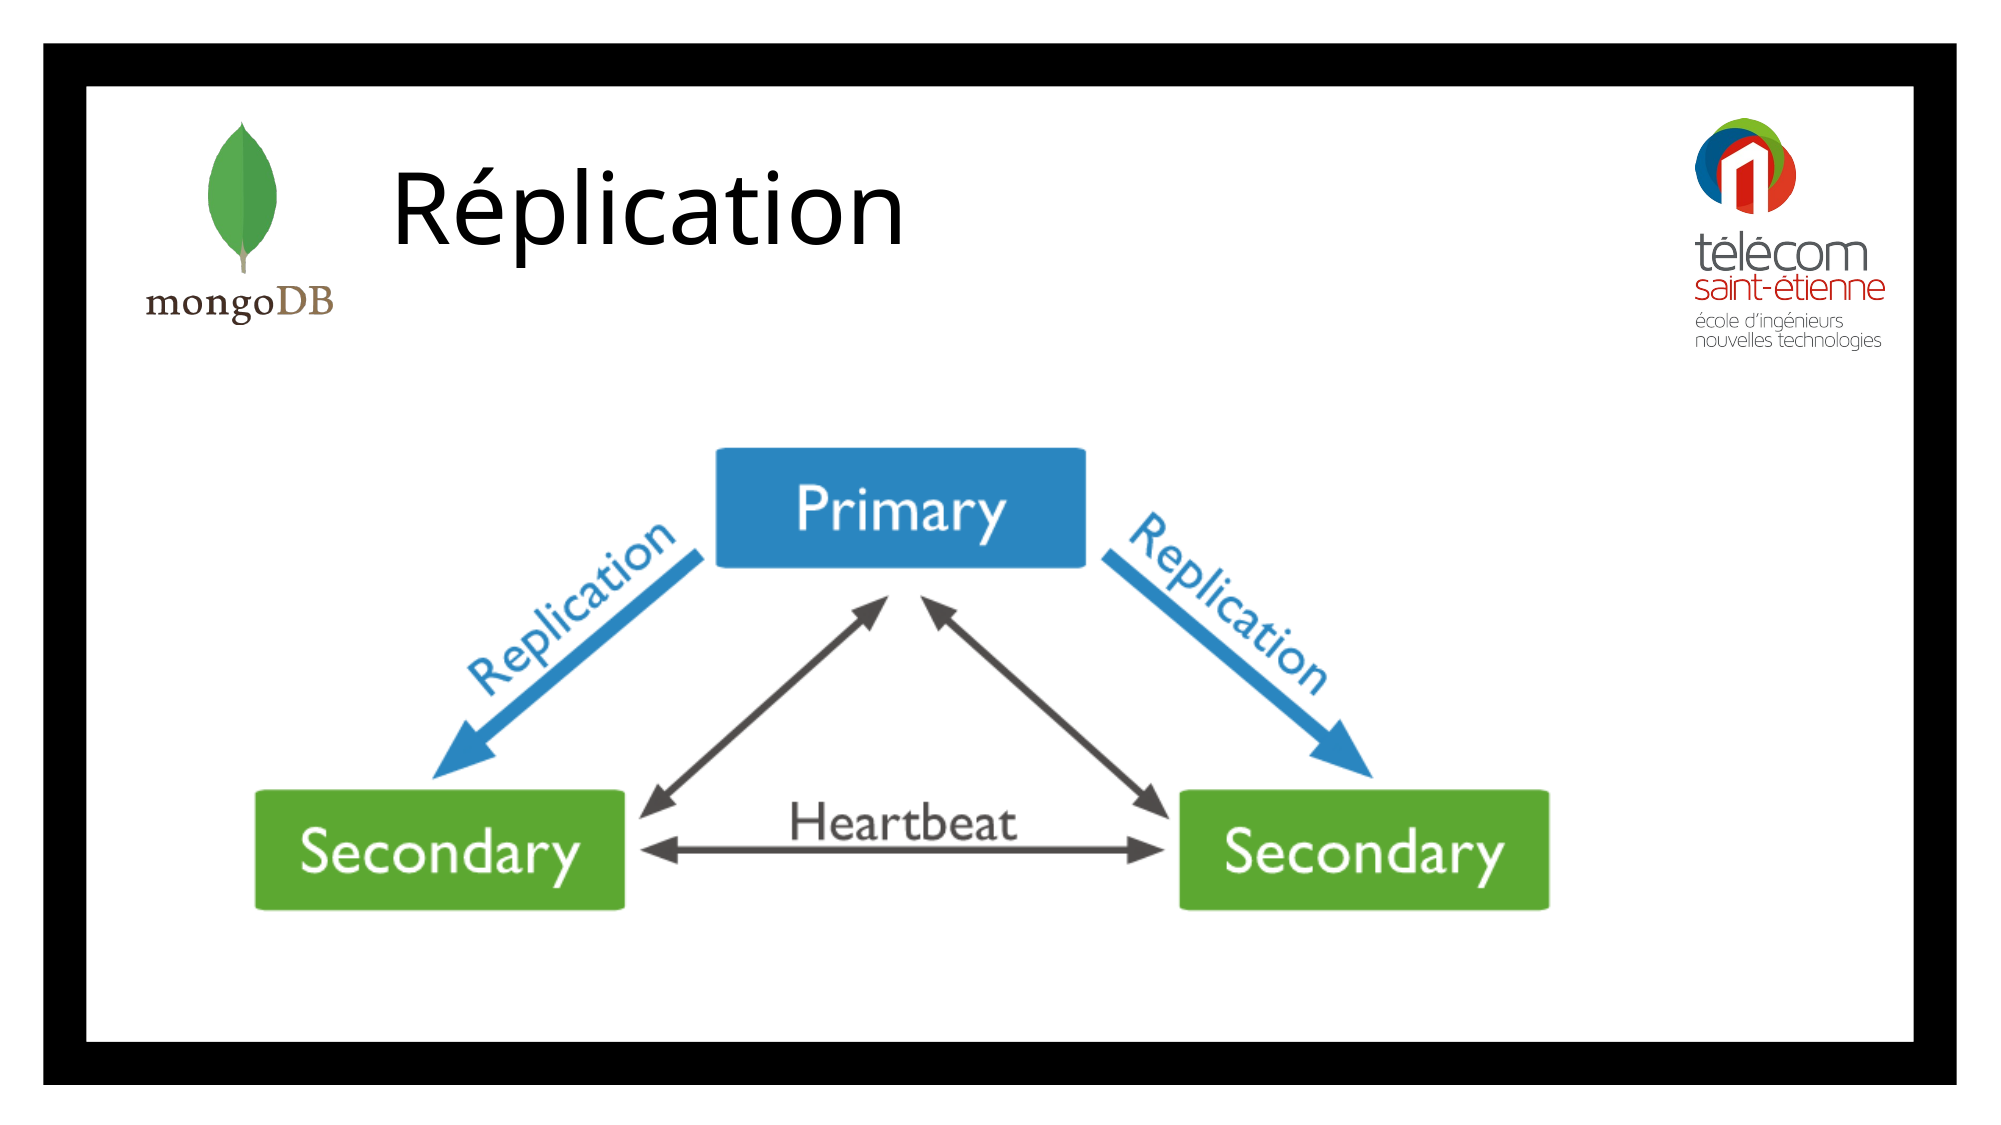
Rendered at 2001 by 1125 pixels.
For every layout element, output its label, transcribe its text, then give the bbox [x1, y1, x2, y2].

picture [1715, 134, 1730, 138]
title Réplication [369, 138, 1849, 304]
picture [1695, 118, 1885, 351]
picture [145, 121, 333, 325]
picture [206, 387, 1596, 951]
